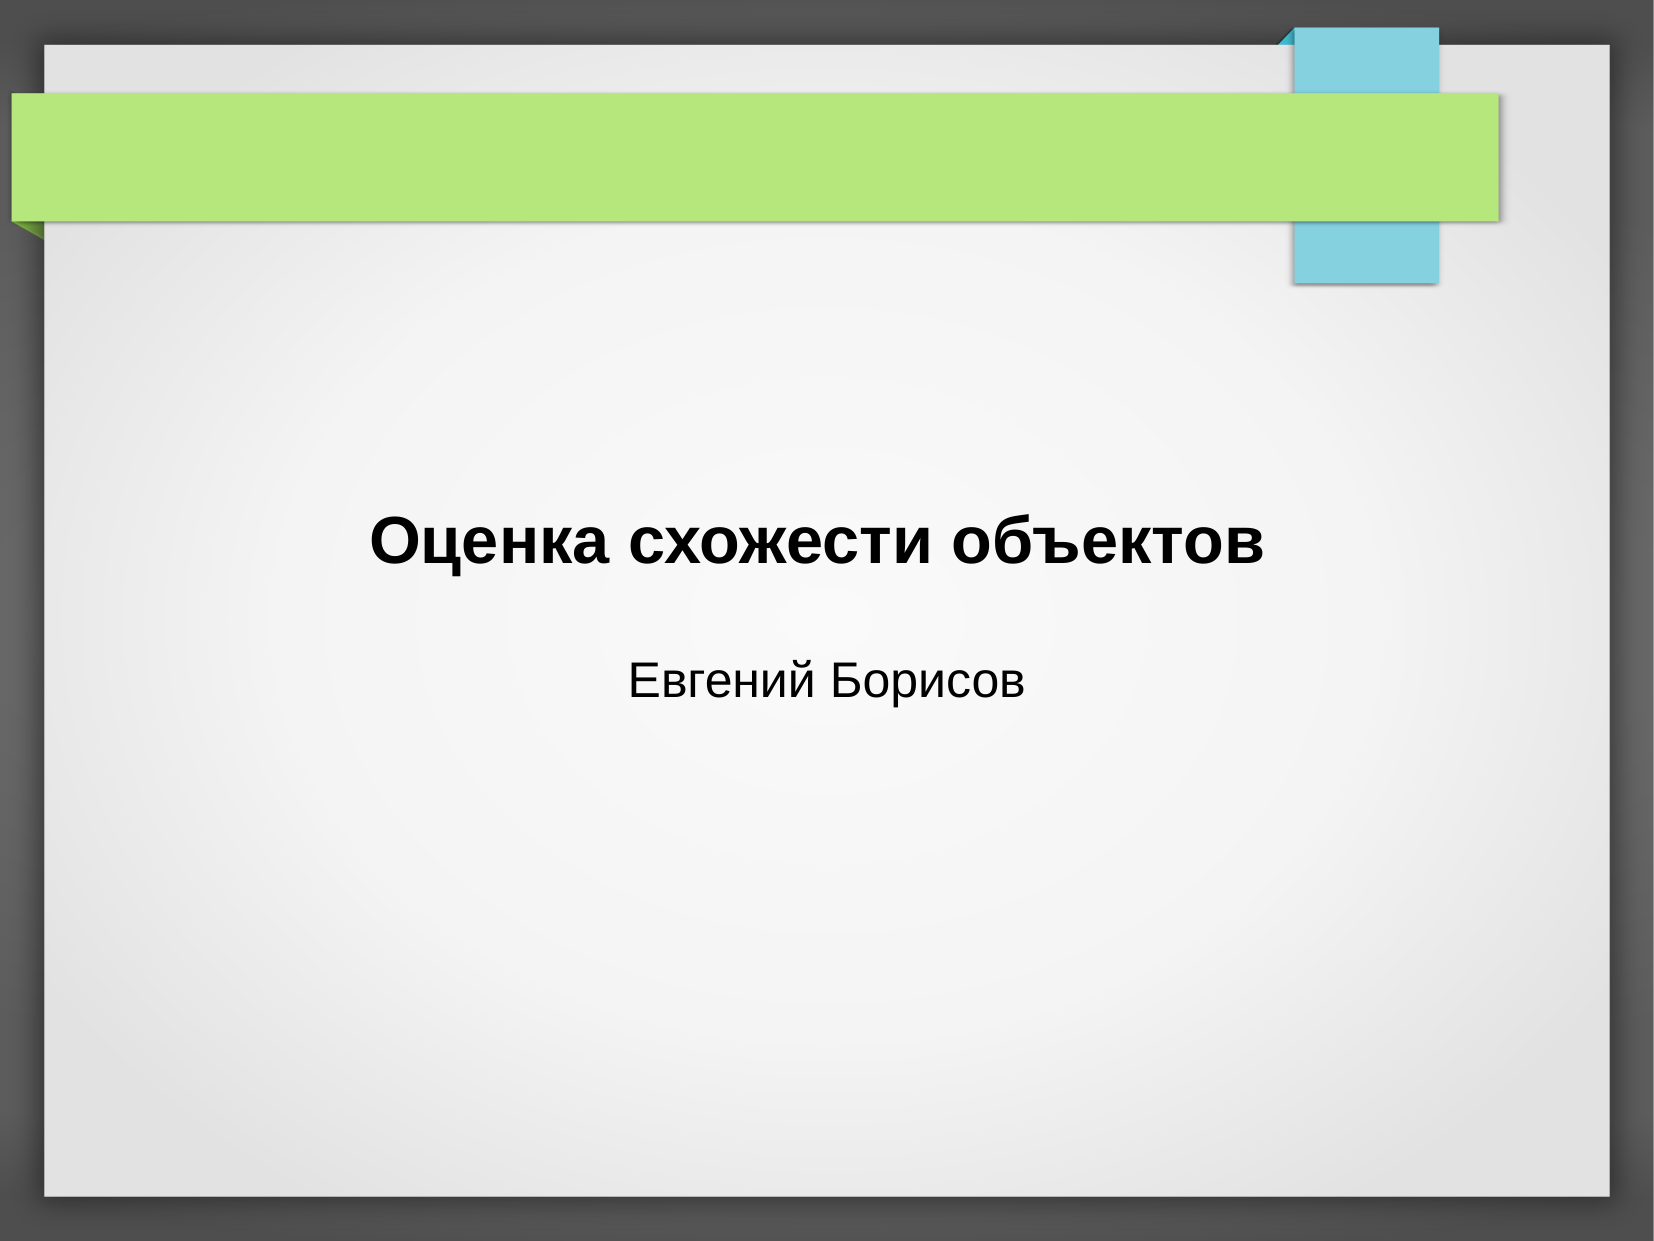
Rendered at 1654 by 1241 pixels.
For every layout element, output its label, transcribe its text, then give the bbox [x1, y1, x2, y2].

picture [0, 0, 1654, 1241]
subtitle Оценка схожести объектов Евгений Борисов [82, 290, 1571, 1010]
